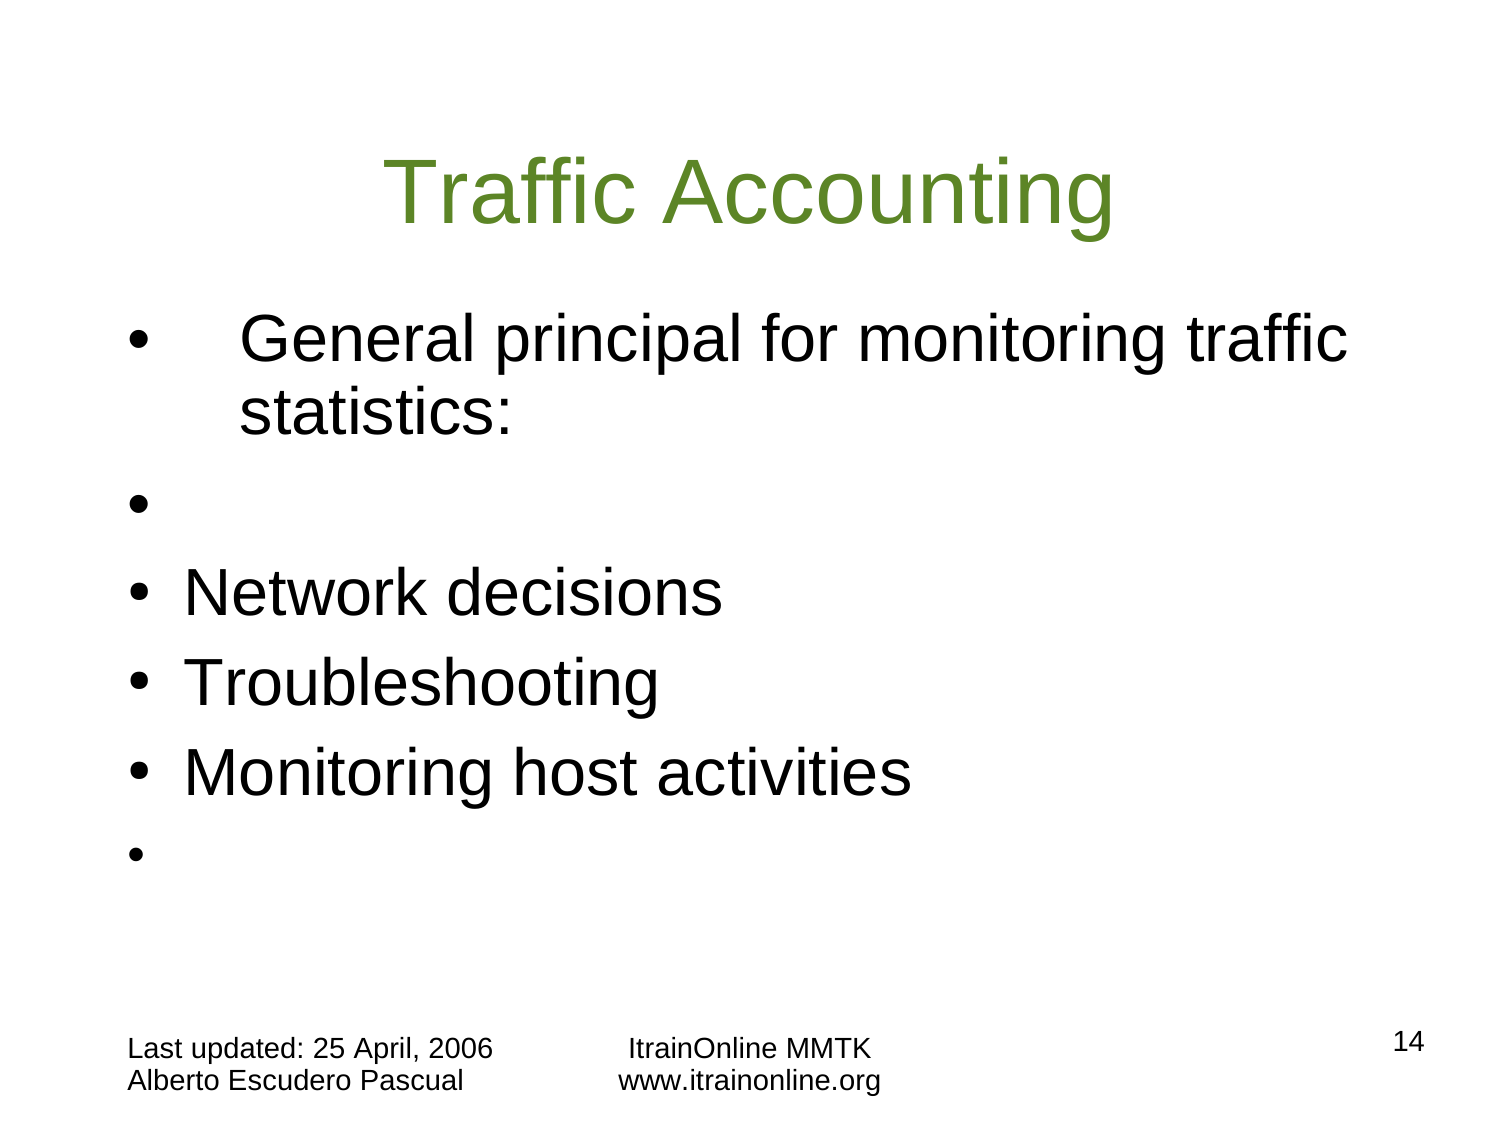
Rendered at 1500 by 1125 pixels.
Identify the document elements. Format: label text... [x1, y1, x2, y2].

text_box General principal for monitoring traffic statistics: Network decisions Troubleshooting Monitoring host activities [112, 294, 1451, 972]
text_box Traffic Accounting [112, 100, 1388, 288]
